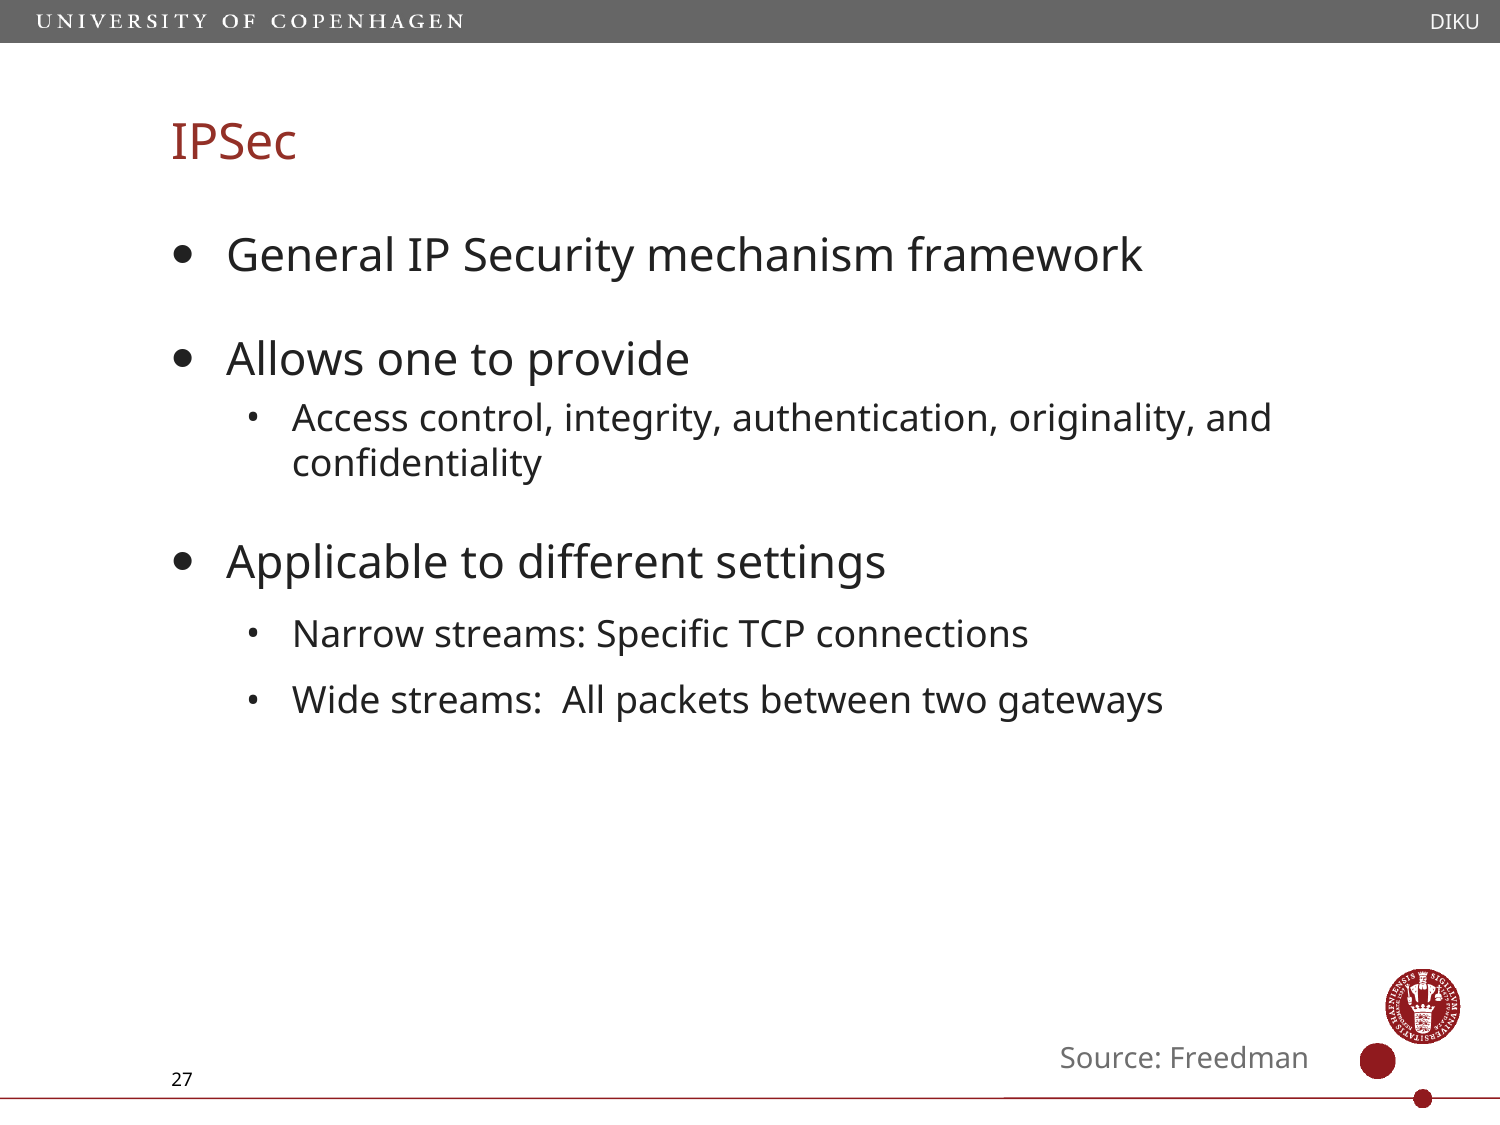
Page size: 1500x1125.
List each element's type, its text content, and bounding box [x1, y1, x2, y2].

text_box DIKU [469, 0, 1495, 43]
text_box <number> [171, 1067, 522, 1092]
text_box Source: Freedman [1045, 1031, 1353, 1083]
text_box General IP Security mechanism framework Allows one to provide Access control, integrity, authentication, originality, and confidentiality Applicable to different settings Narrow streams: Specific TCP connections Wide streams: All packets between two gateways [171, 225, 1329, 900]
text_box IPSec [171, 75, 1329, 171]
picture [0, 910, 1500, 1122]
